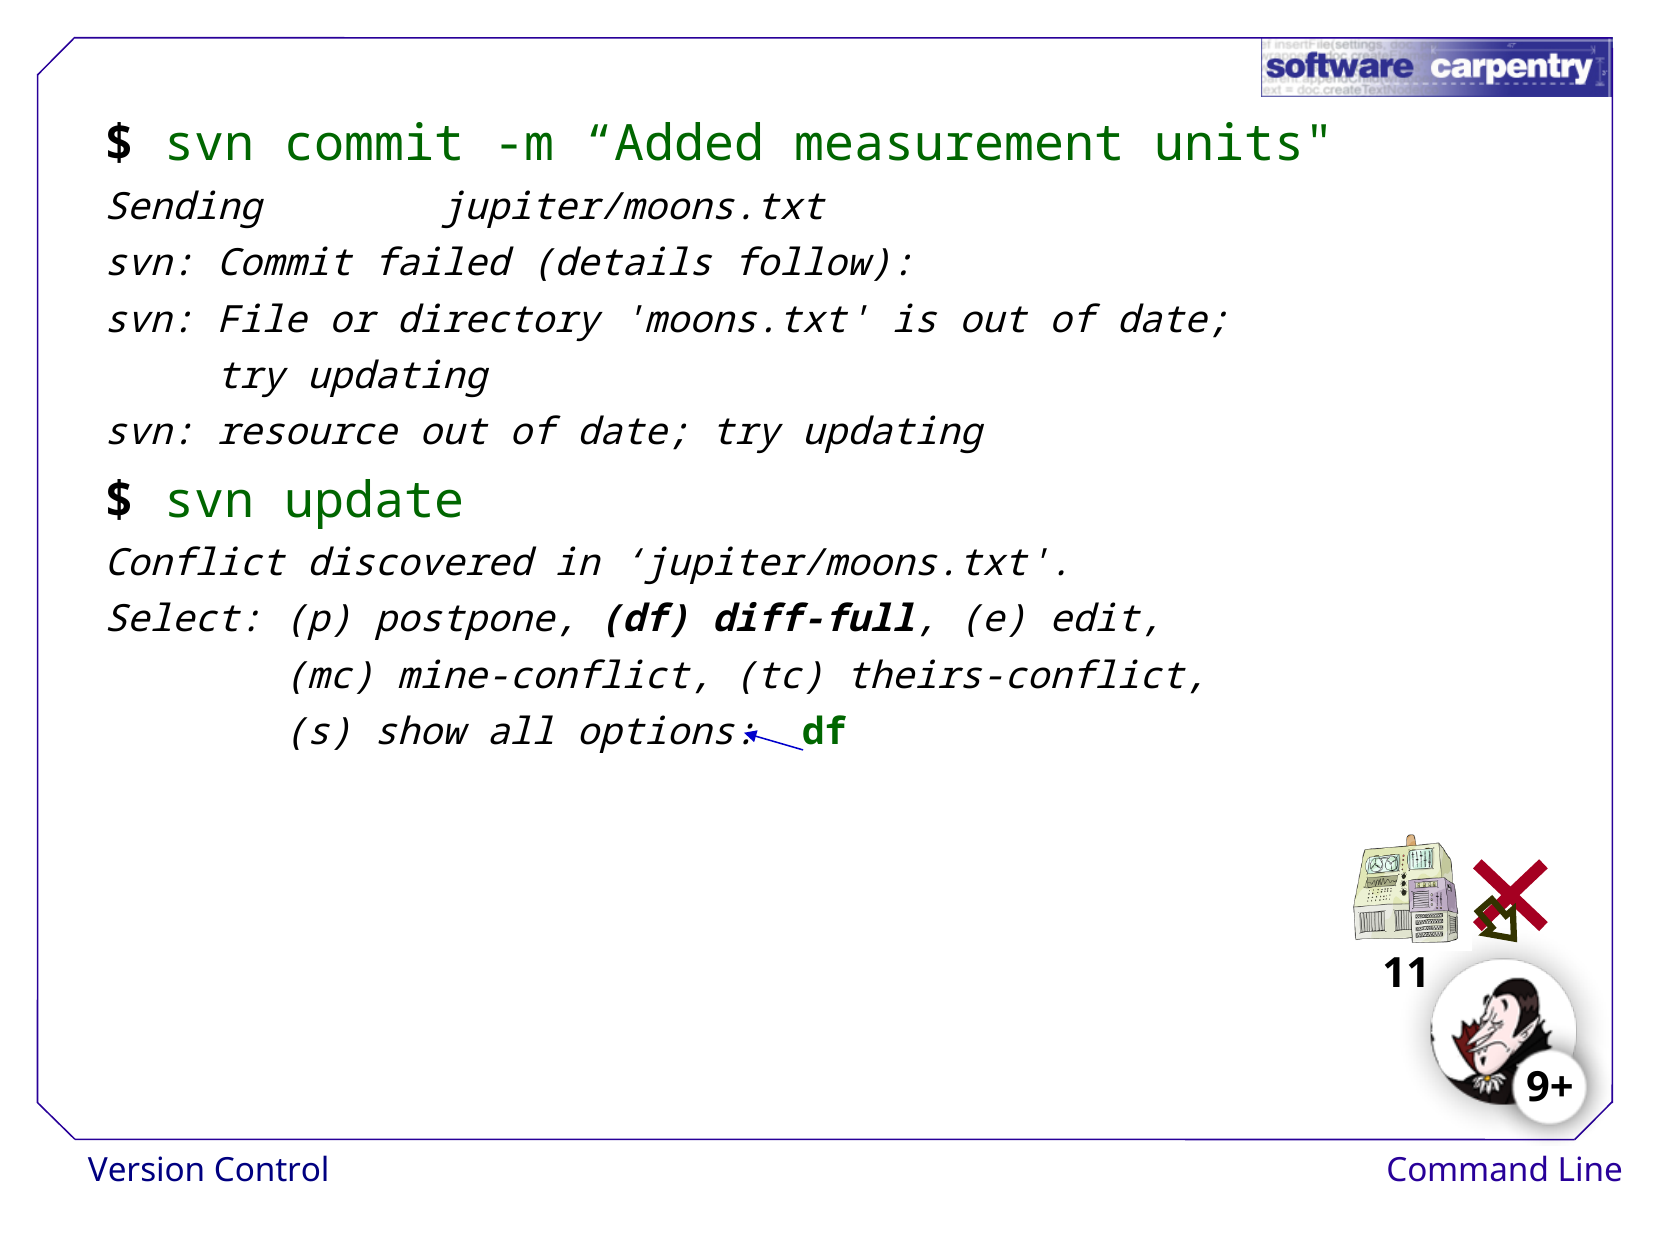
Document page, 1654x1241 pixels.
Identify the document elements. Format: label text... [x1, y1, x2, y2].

text_box 11 [1361, 942, 1452, 1005]
picture [1261, 39, 1613, 97]
picture [1341, 822, 1618, 1146]
text_box $ svn commit -m “Added measurement units" Sending jupiter/moons.txt svn: Commit failed (details follow): svn: File or directory 'moons.txt' is out of date; try updating svn: resource out of date; try updating $ svn update Conflict discovered in ‘jupiter/moons.txt'. Select: (p) postpone, (df) diff-full, (e) edit, (mc) mine-conflict, (tc) theirs-conflict, (s) show all options: df [89, 88, 1572, 1128]
text_box 9+ [1505, 1057, 1595, 1119]
picture [1495, 926, 1510, 934]
